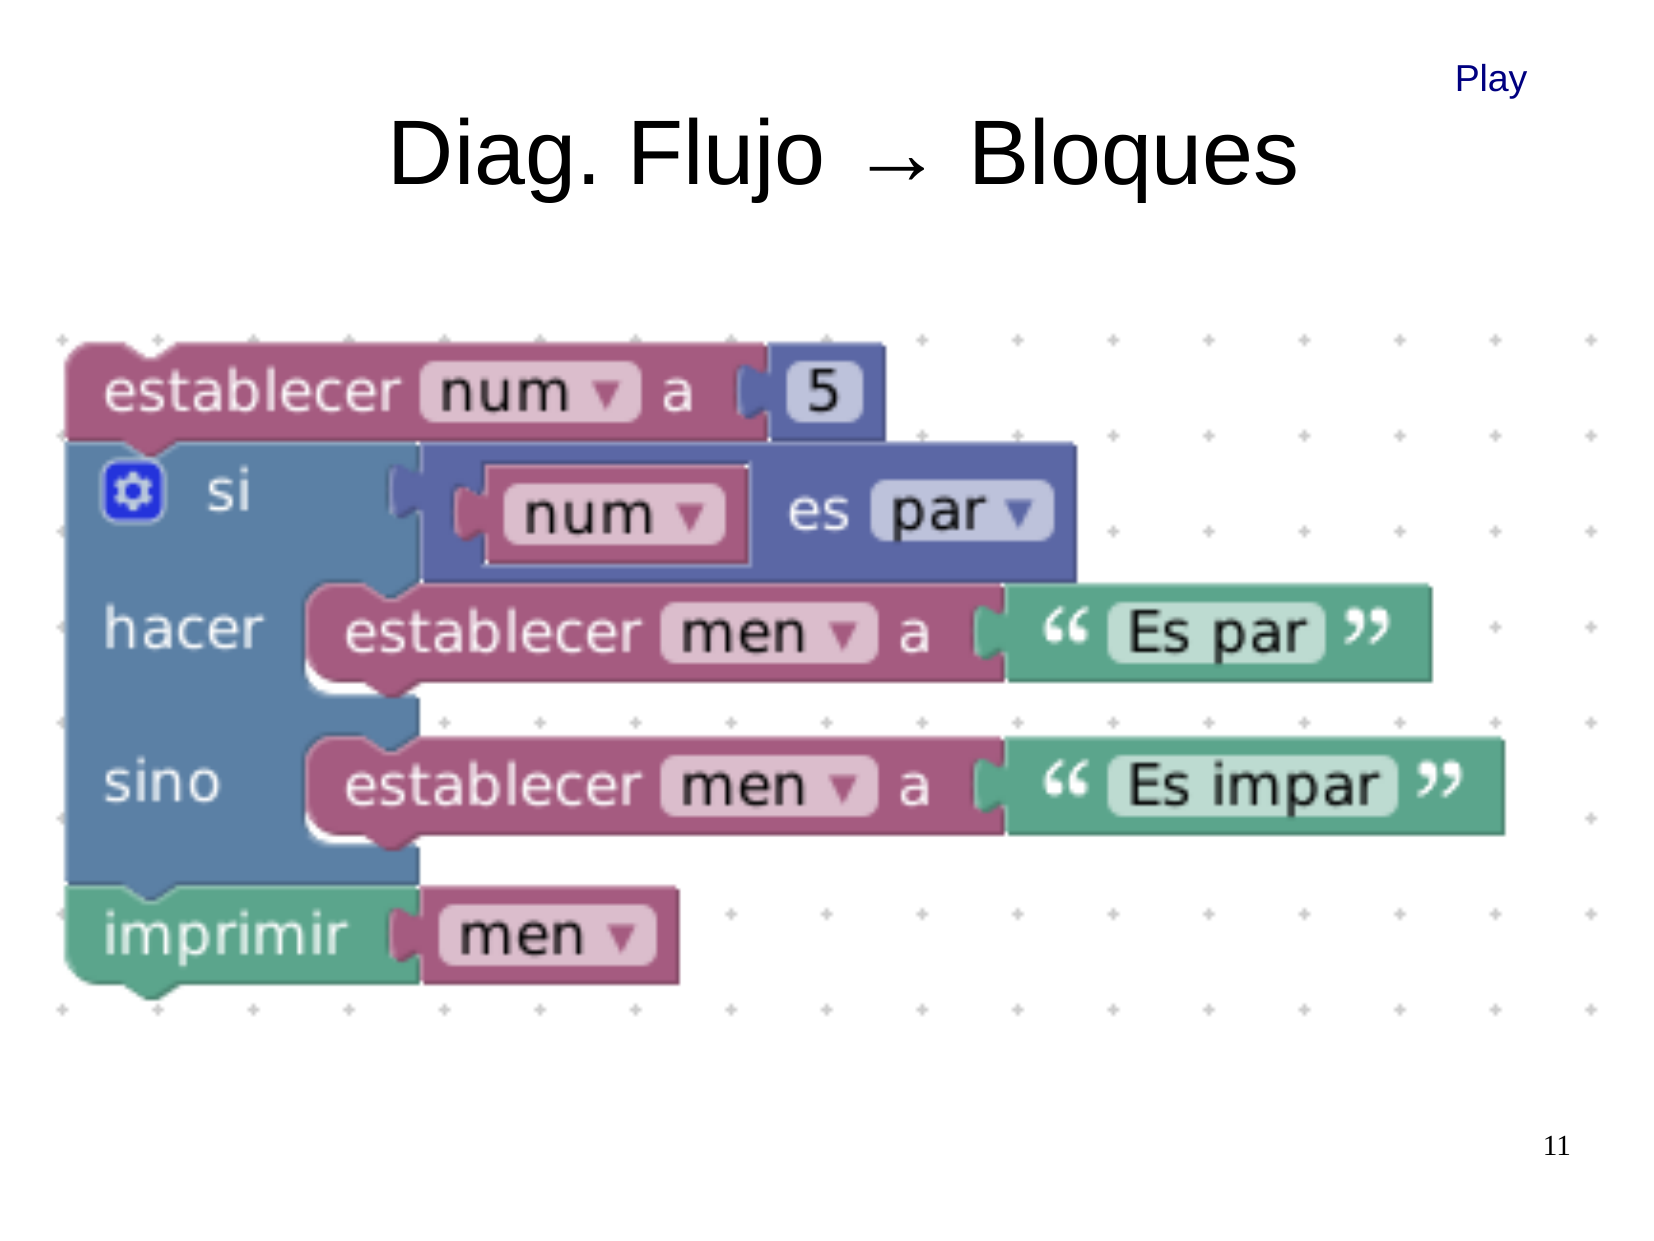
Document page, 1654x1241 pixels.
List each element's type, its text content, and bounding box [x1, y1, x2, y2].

picture [39, 309, 1625, 1036]
text_box Play [1440, 50, 1571, 121]
title Diag. Flujo → Bloques [82, 49, 1571, 257]
